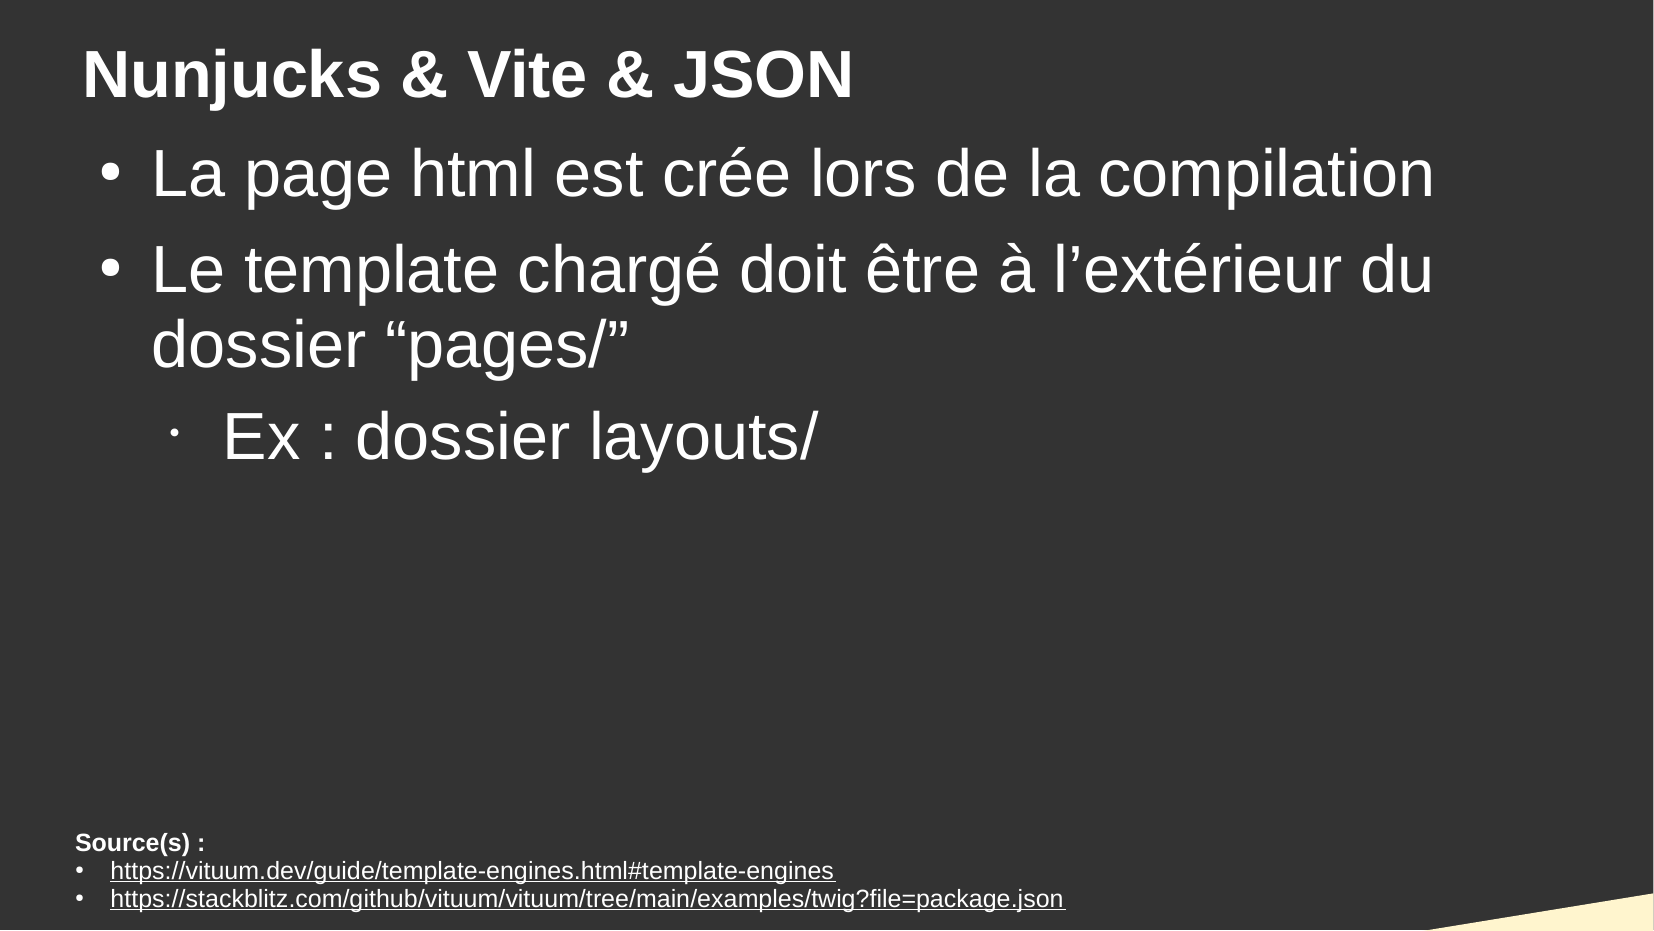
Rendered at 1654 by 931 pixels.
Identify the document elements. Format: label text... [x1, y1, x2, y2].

title Nunjucks & Vite & JSON [82, 37, 1571, 112]
text_box Source(s) : https://vituum.dev/guide/template-engines.html#template-engines https://stackblitz.com/github/vituum/vituum/tree/main/examples/twig?file=package.json [60, 821, 1546, 931]
list La page html est crée lors de la compilation Le template chargé doit être à l’extérieur du dossier “pages/” Ex : dossier layouts/ [80, 135, 1620, 591]
text_box [1546, 893, 1654, 931]
